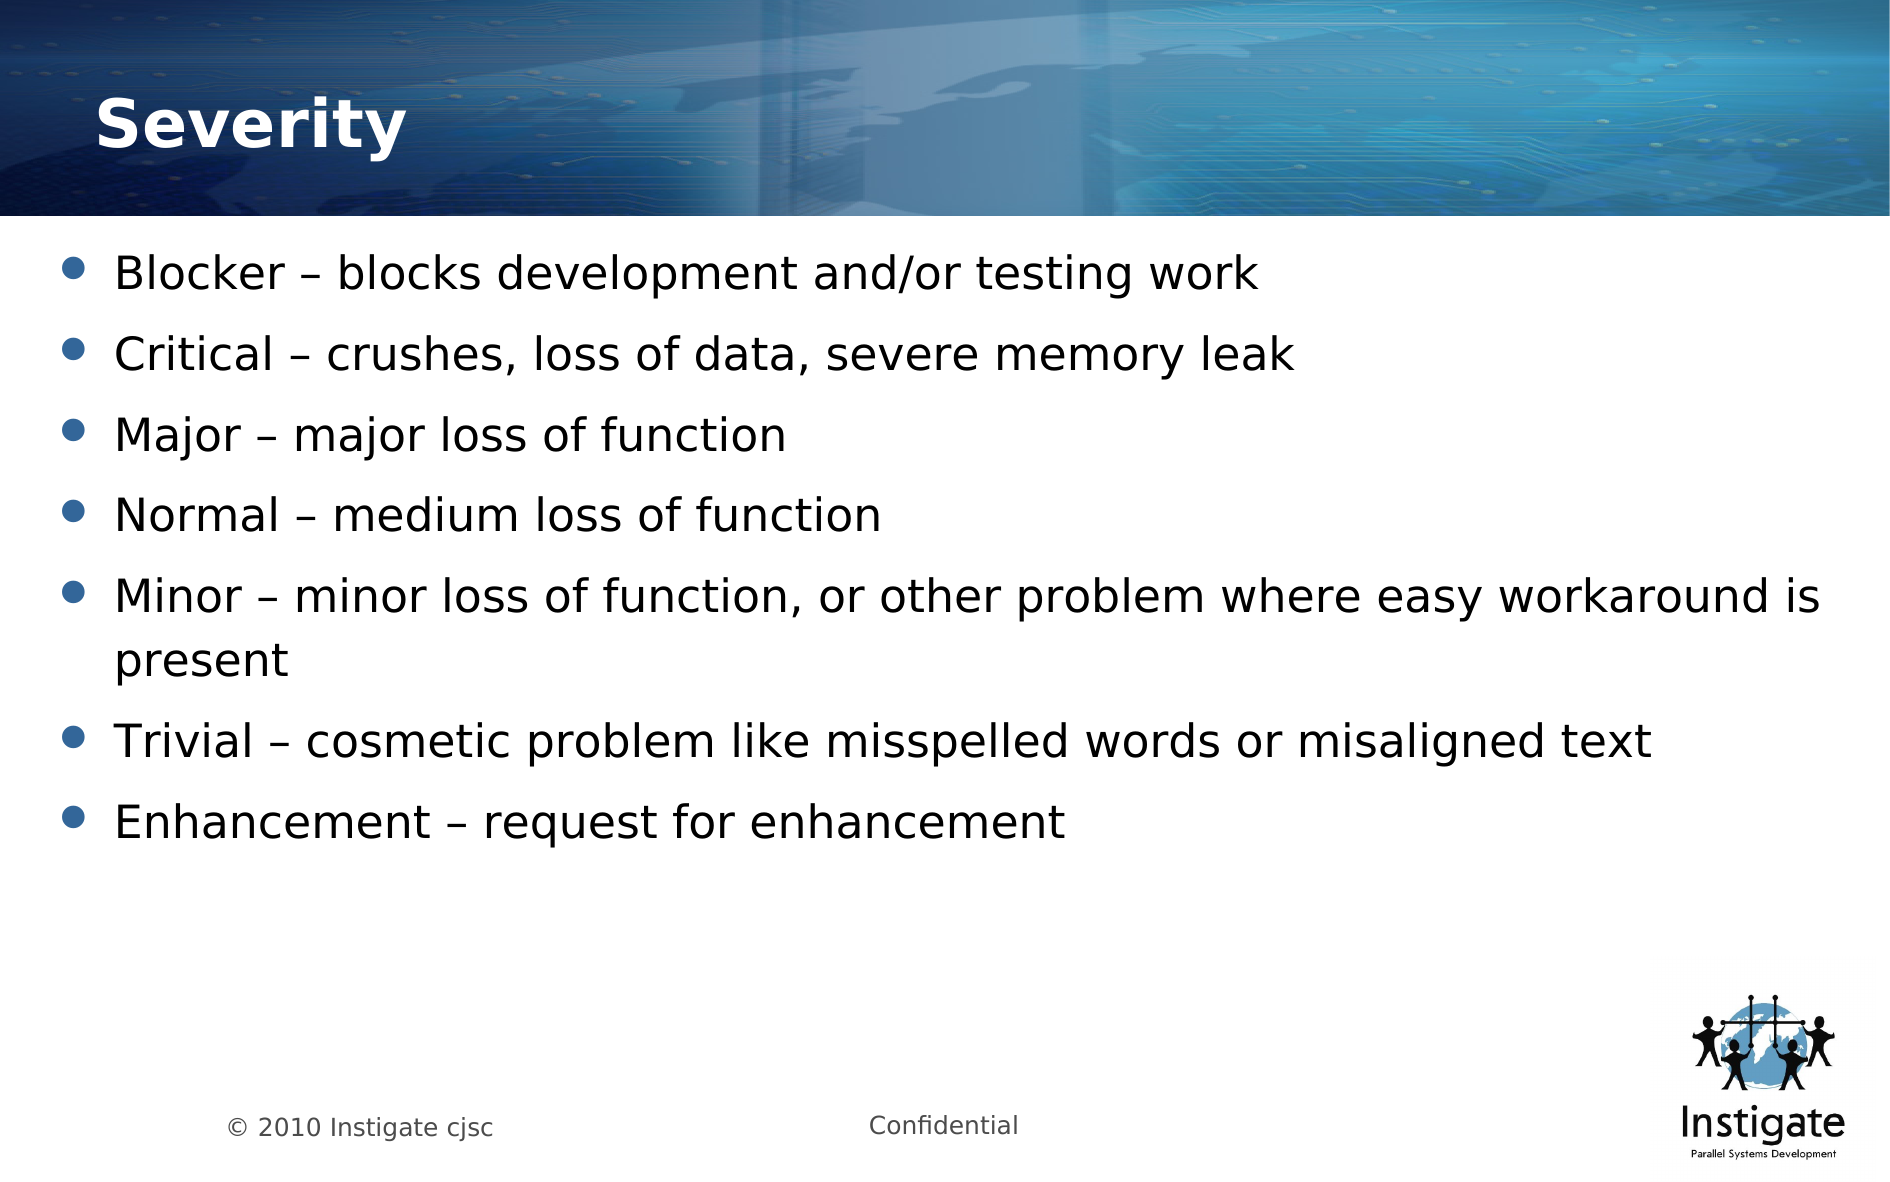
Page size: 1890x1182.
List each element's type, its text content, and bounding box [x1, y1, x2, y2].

title Severity [94, 54, 1793, 210]
list Blocker – blocks development and/or testing work Critical – crushes, loss of data, severe memory leak Major – major loss of function Normal – medium loss of function Minor – minor loss of function, or other problem where easy workaround is present Trivial – cosmetic problem like misspelled words or misaligned text Enhancement – request for enhancement [59, 236, 1831, 1001]
picture [1650, 956, 1876, 1182]
picture [0, 0, 1890, 216]
